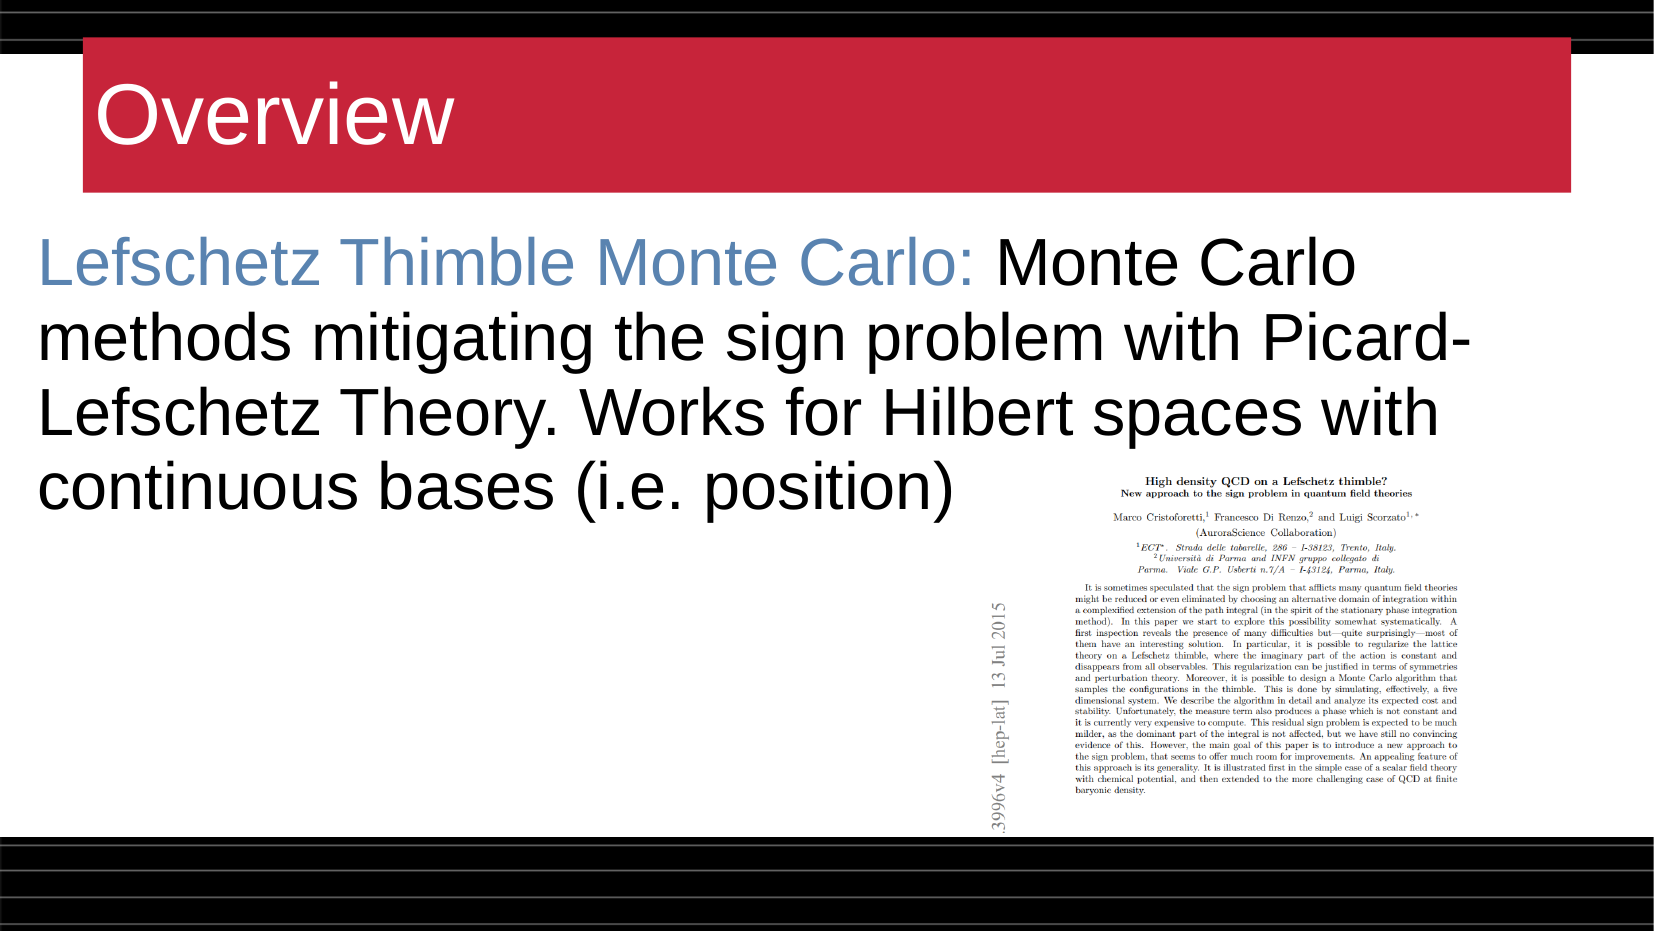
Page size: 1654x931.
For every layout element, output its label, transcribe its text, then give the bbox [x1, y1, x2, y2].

subtitle Lefschetz Thimble Monte Carlo: Monte Carlo methods mitigating the sign problem with Picard-Lefschetz Theory. Works for Hilbert spaces with continuous bases (i.e. position) [37, 225, 1526, 674]
title Overview [82, 37, 1572, 193]
picture [975, 450, 1554, 833]
picture [0, 837, 1654, 931]
picture [0, 0, 1654, 54]
